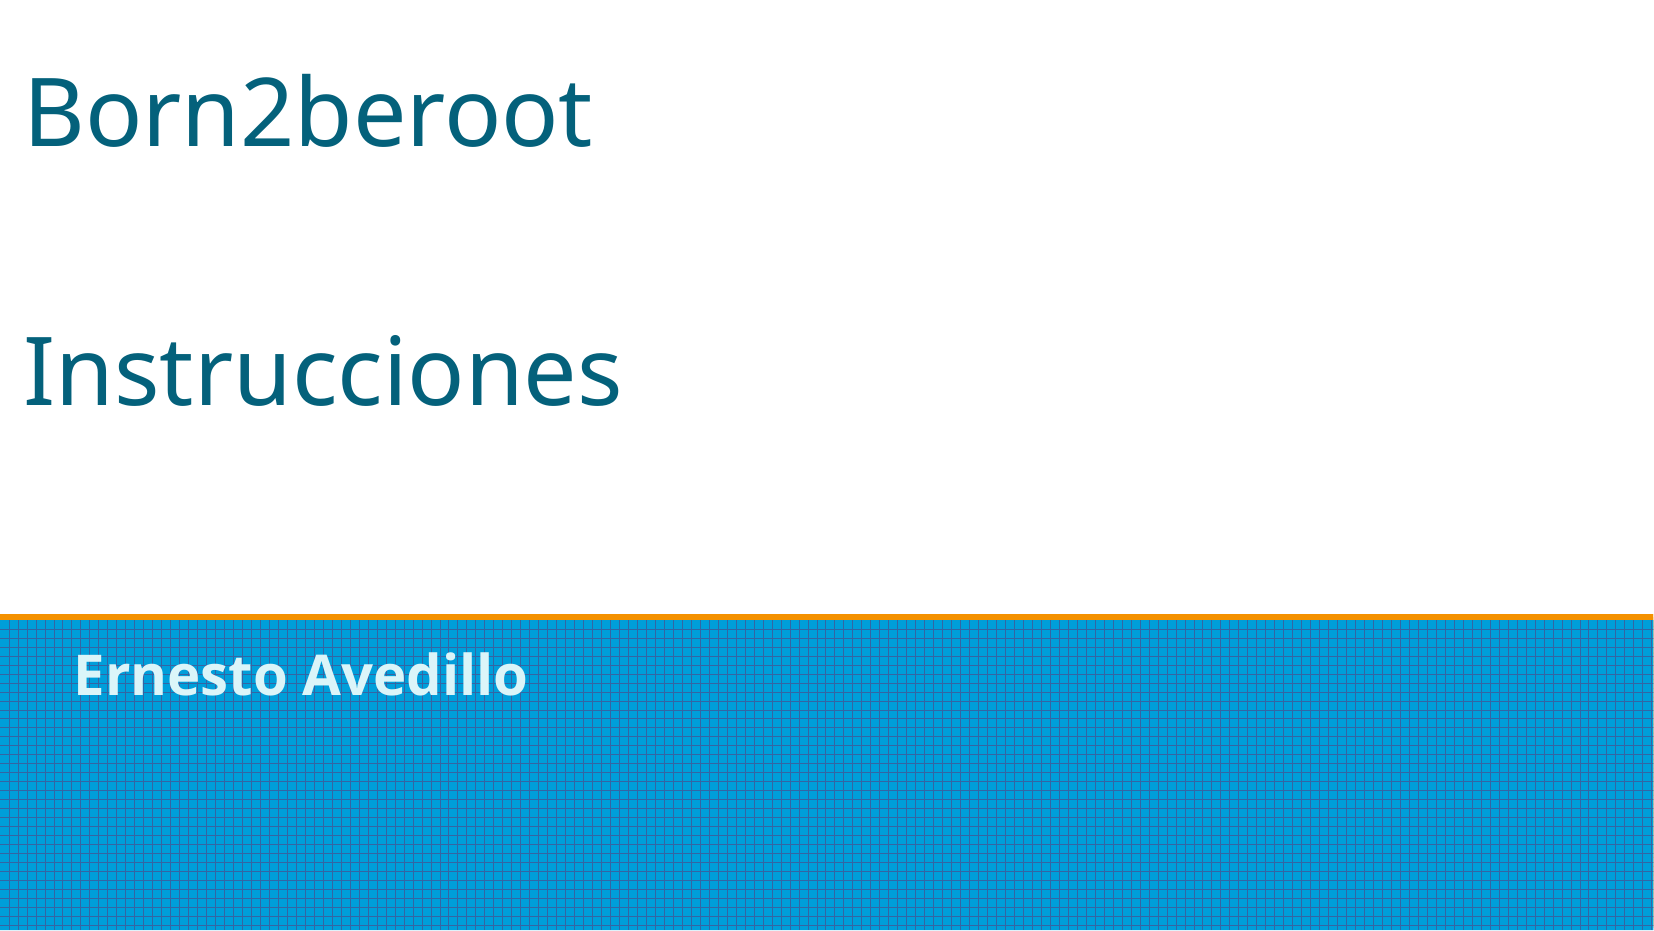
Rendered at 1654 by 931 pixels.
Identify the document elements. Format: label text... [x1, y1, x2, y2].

subtitle Ernesto Avedillo [73, 634, 1551, 827]
title Born2beroot Instrucciones [23, 37, 1051, 563]
